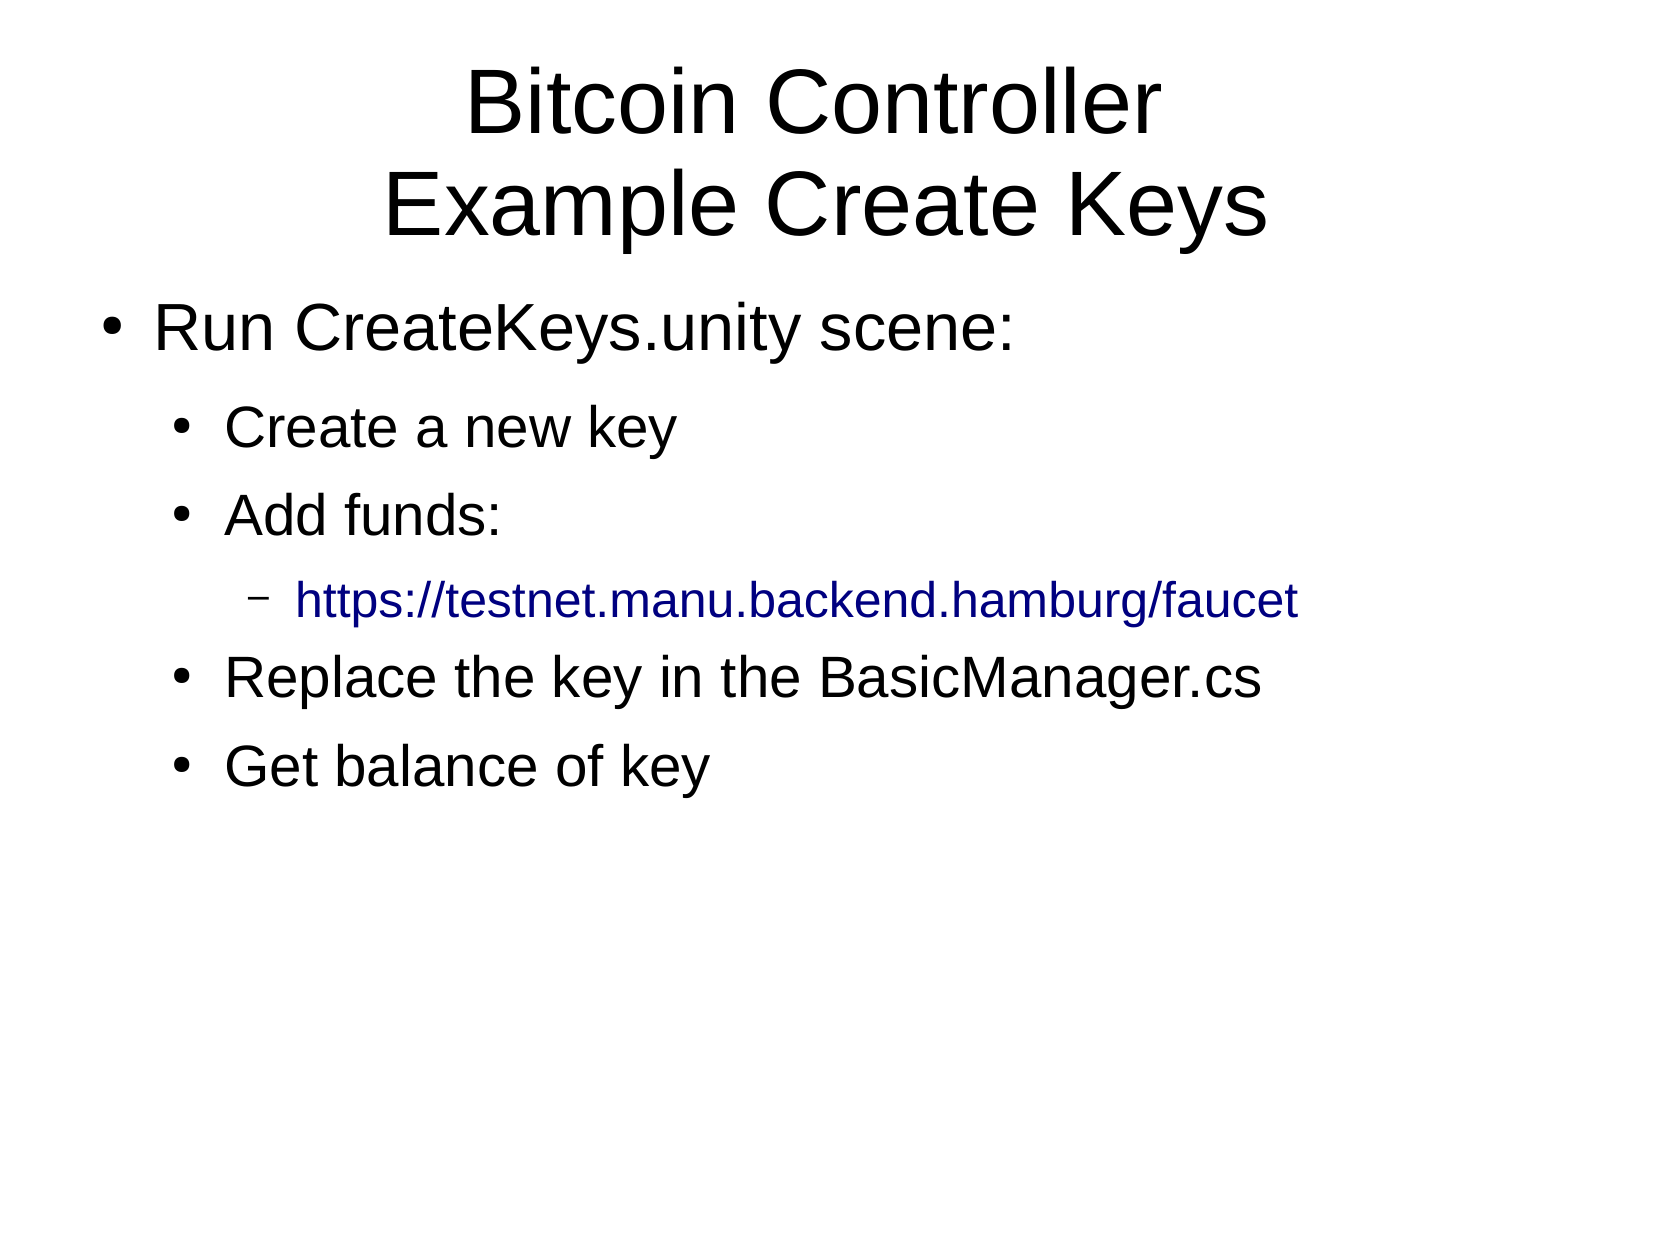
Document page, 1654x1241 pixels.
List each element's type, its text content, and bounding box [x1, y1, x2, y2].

list Run CreateKeys.unity scene: Create a new key Add funds: https://testnet.manu.backend.hamburg/faucet Replace the key in the BasicManager.cs Get balance of key [82, 290, 1571, 1010]
title Bitcoin Controller Example Create Keys [82, 49, 1571, 257]
